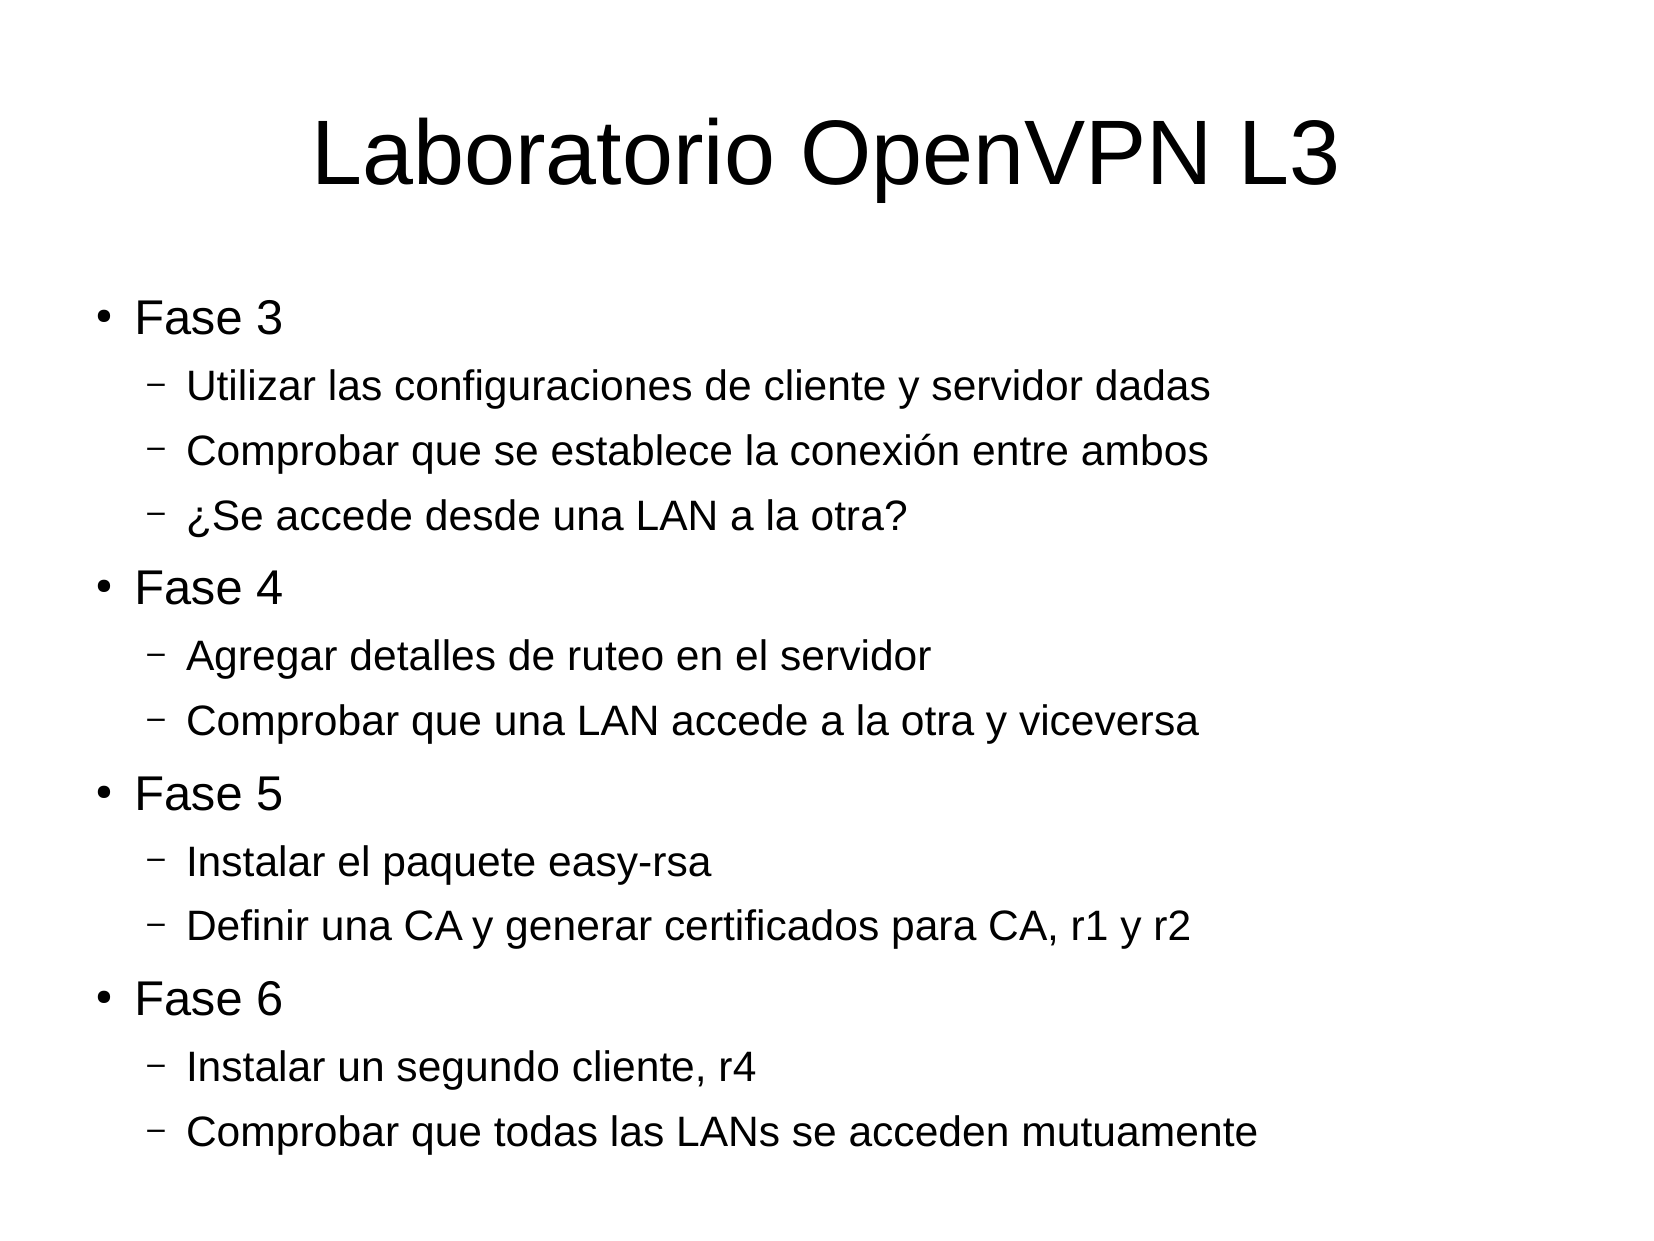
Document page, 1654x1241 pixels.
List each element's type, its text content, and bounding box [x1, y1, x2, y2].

list Fase 3 Utilizar las configuraciones de cliente y servidor dadas Comprobar que se establece la conexión entre ambos ¿Se accede desde una LAN a la otra? Fase 4 Agregar detalles de ruteo en el servidor Comprobar que una LAN accede a la otra y viceversa Fase 5 Instalar el paquete easy-rsa Definir una CA y generar certificados para CA, r1 y r2 Fase 6 Instalar un segundo cliente, r4 Comprobar que todas las LANs se acceden mutuamente [82, 290, 1571, 1158]
title Laboratorio OpenVPN L3 [82, 49, 1571, 257]
